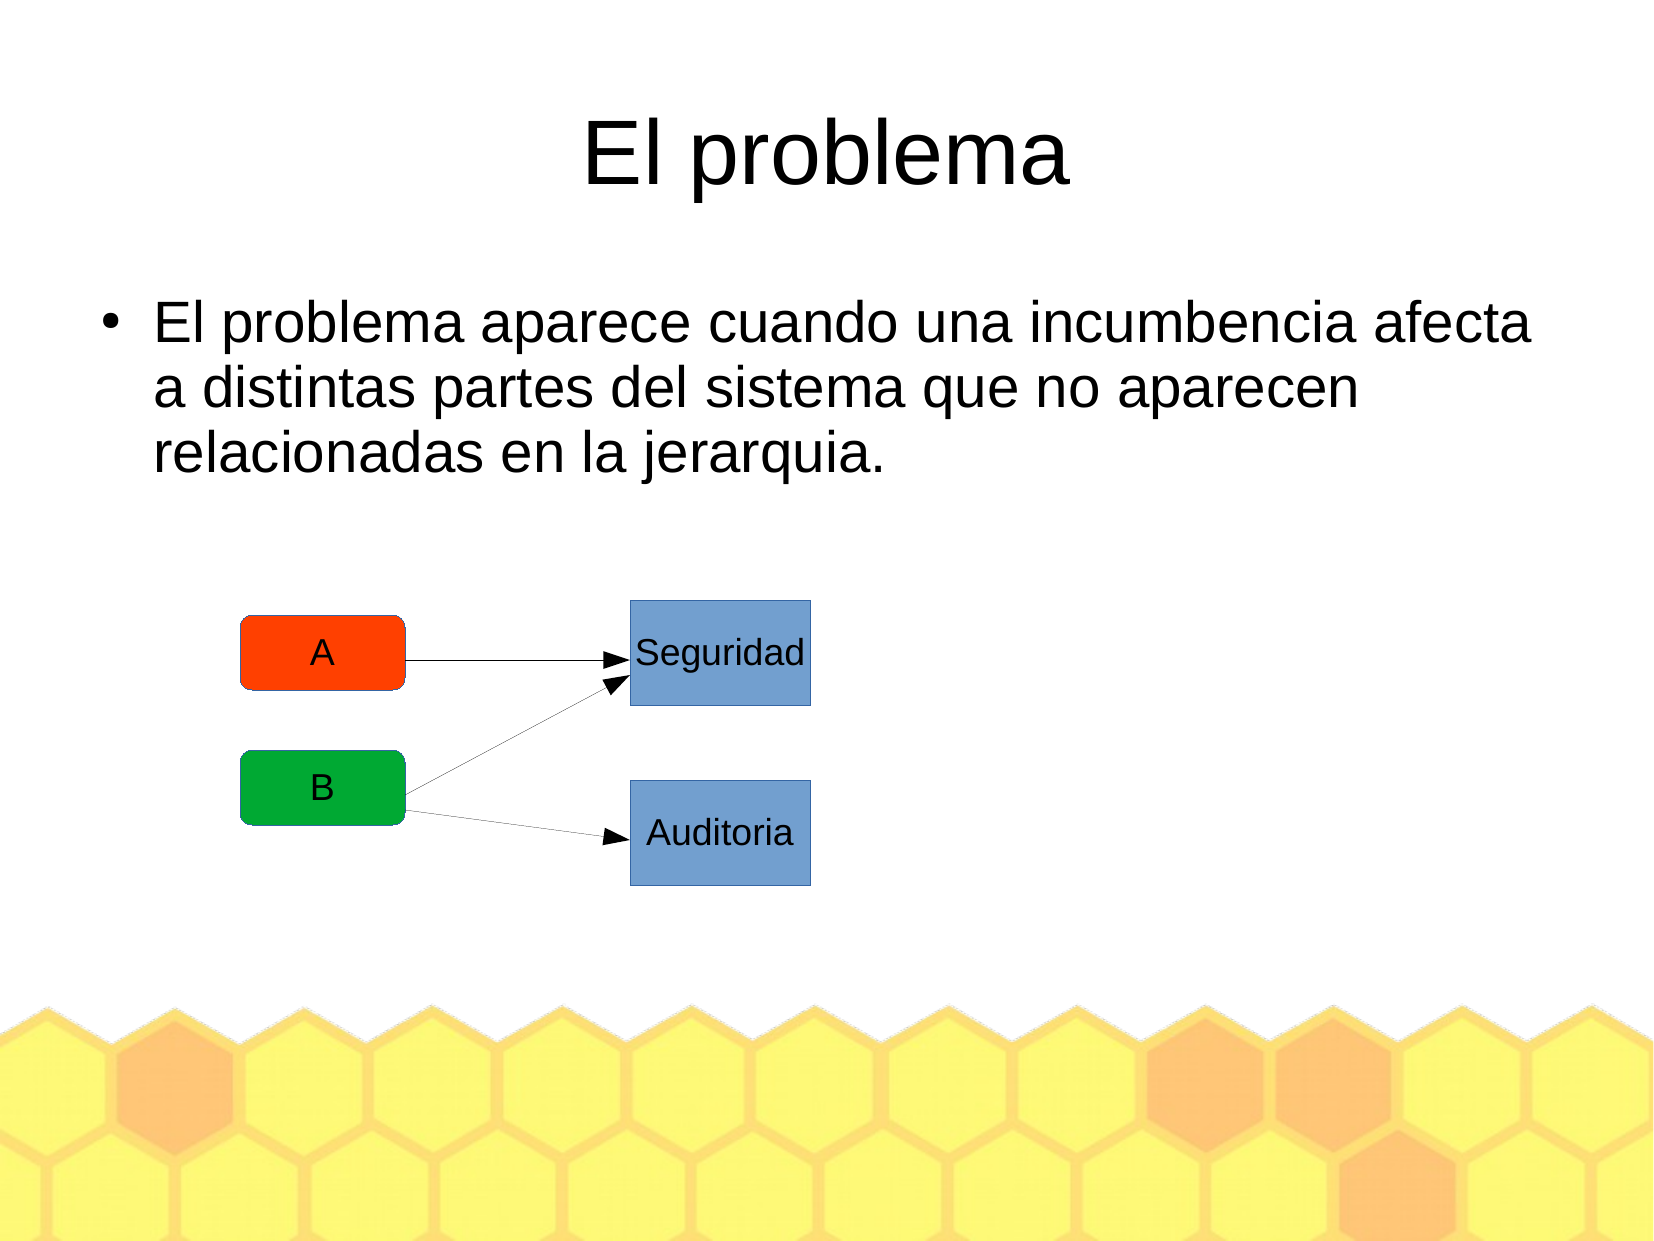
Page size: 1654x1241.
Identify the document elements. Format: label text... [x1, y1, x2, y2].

text_box A [240, 615, 406, 691]
list El problema aparece cuando una incumbencia afecta a distintas partes del sistema que no aparecen relacionadas en la jerarquia. [82, 290, 1571, 1010]
text_box Seguridad [630, 600, 811, 706]
text_box B [240, 750, 406, 826]
title El problema [82, 49, 1571, 257]
text_box Auditoria [630, 780, 811, 886]
picture [0, 1001, 1654, 1241]
